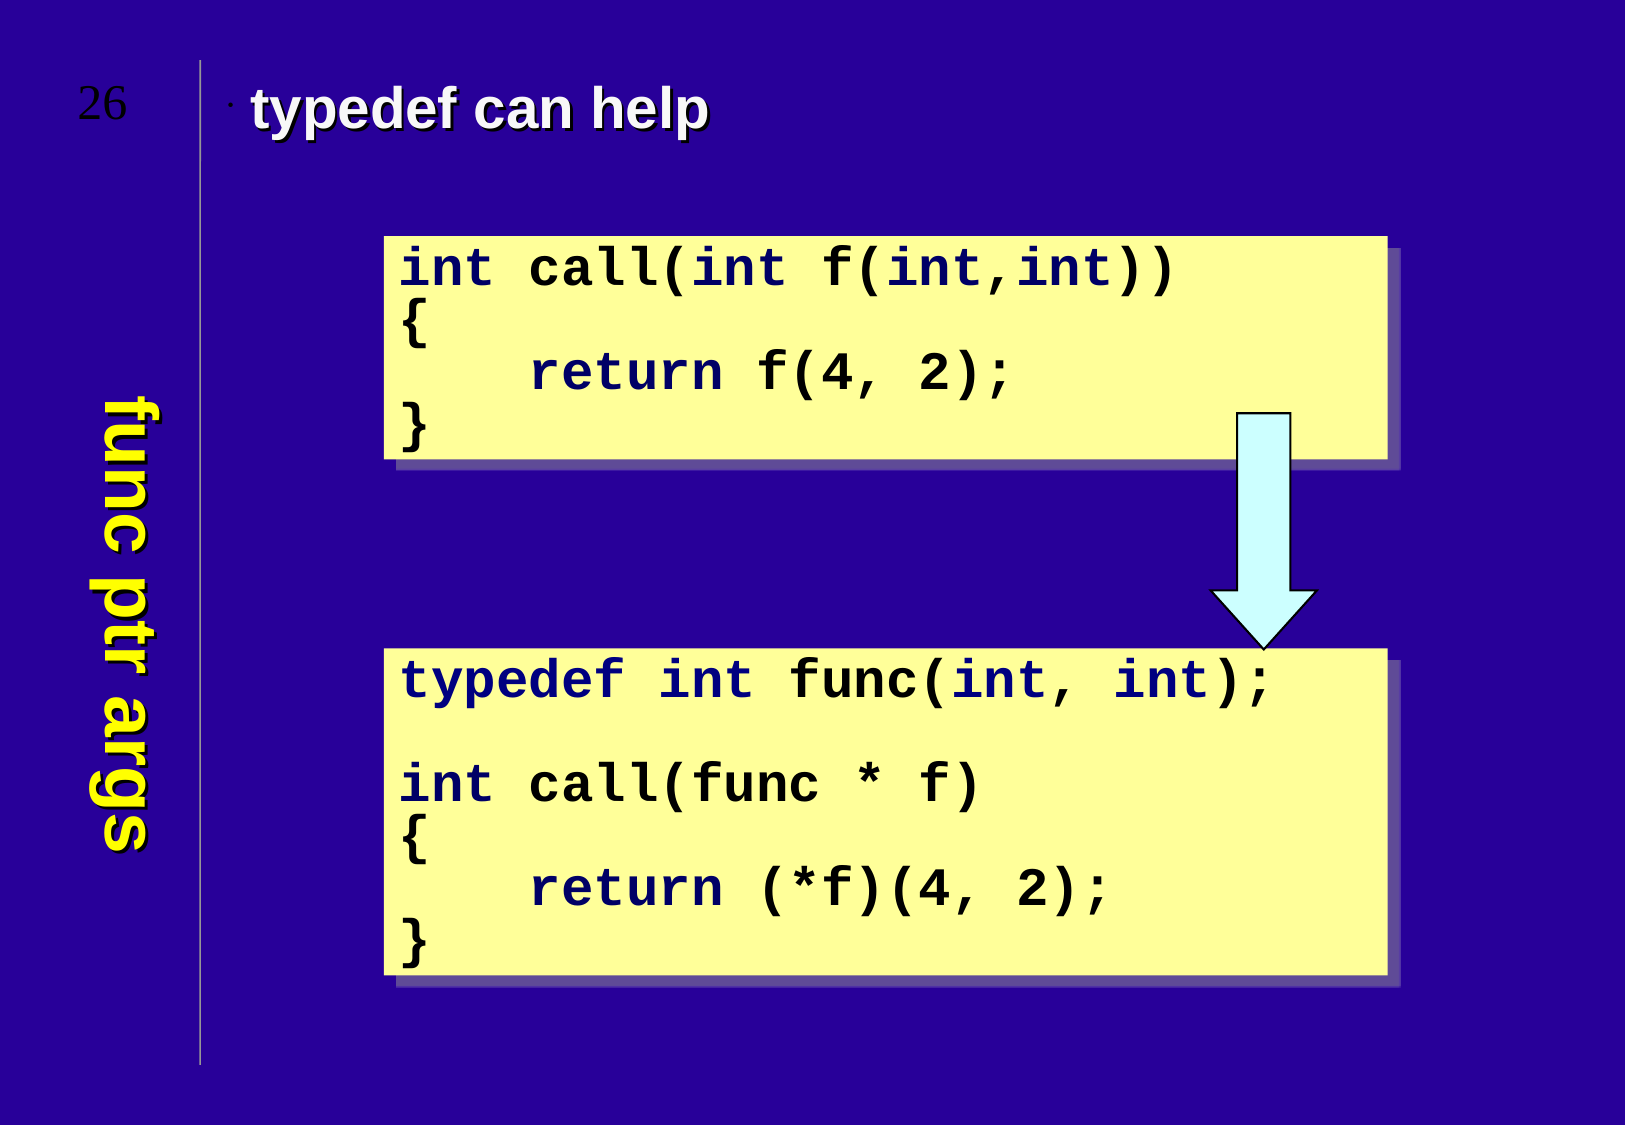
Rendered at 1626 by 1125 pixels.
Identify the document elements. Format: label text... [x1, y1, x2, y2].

text_box [1210, 413, 1317, 650]
list typedef can help [212, 62, 1593, 1063]
text_box typedef int func(int, int); int call(func * f) { return (*f)(4, 2); } [383, 648, 1388, 976]
text_box int call(int f(int,int)) { return f(4, 2); } [383, 236, 1388, 460]
title func ptr args [50, 187, 188, 1063]
